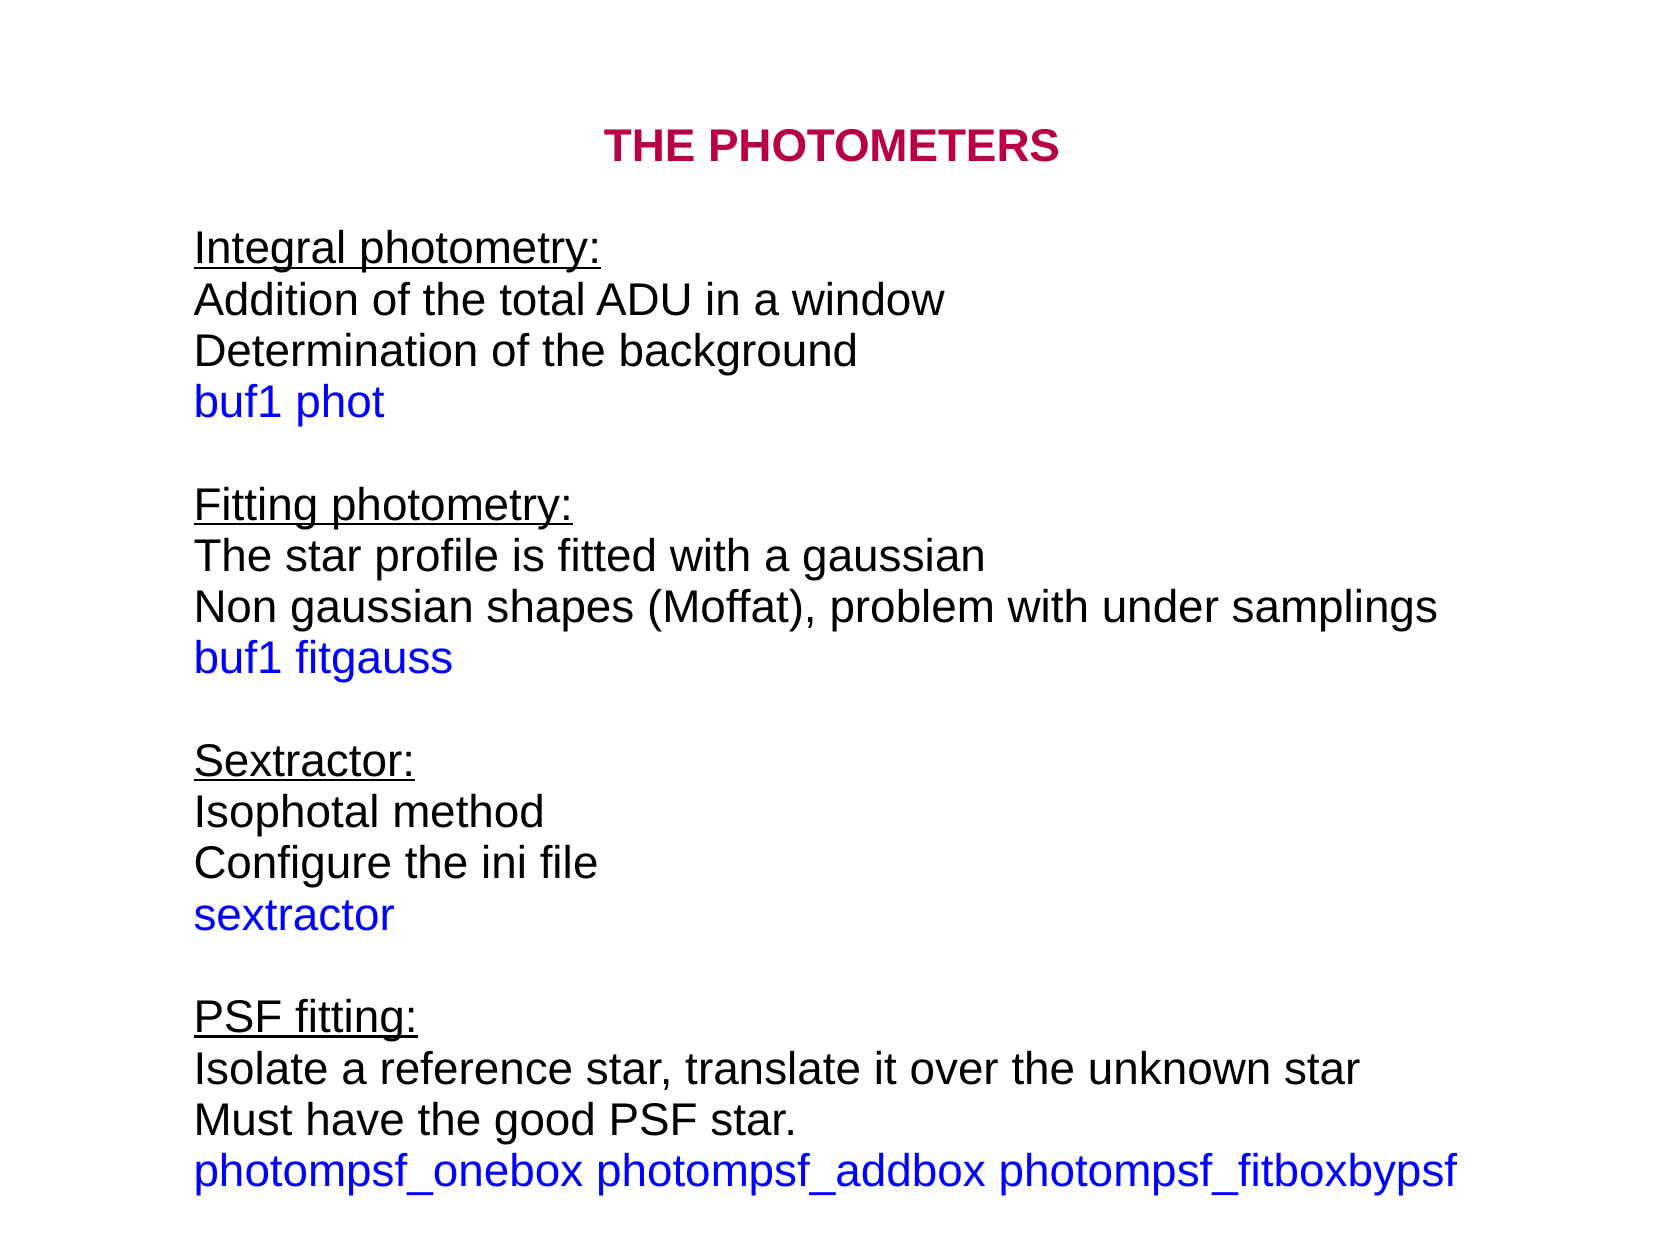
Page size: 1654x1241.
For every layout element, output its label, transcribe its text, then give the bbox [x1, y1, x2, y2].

text_box THE PHOTOMETERS Integral photometry: Addition of the total ADU in a window Determination of the background buf1 phot Fitting photometry: The star profile is fitted with a gaussian Non gaussian shapes (Moffat), problem with under samplings buf1 fitgauss Sextractor: Isophotal method Configure the ini file sextractor PSF fitting: Isolate a reference star, translate it over the unknown star Must have the good PSF star. photompsf_onebox photompsf_addbox photompsf_fitboxbypsf [178, 61, 1485, 1241]
